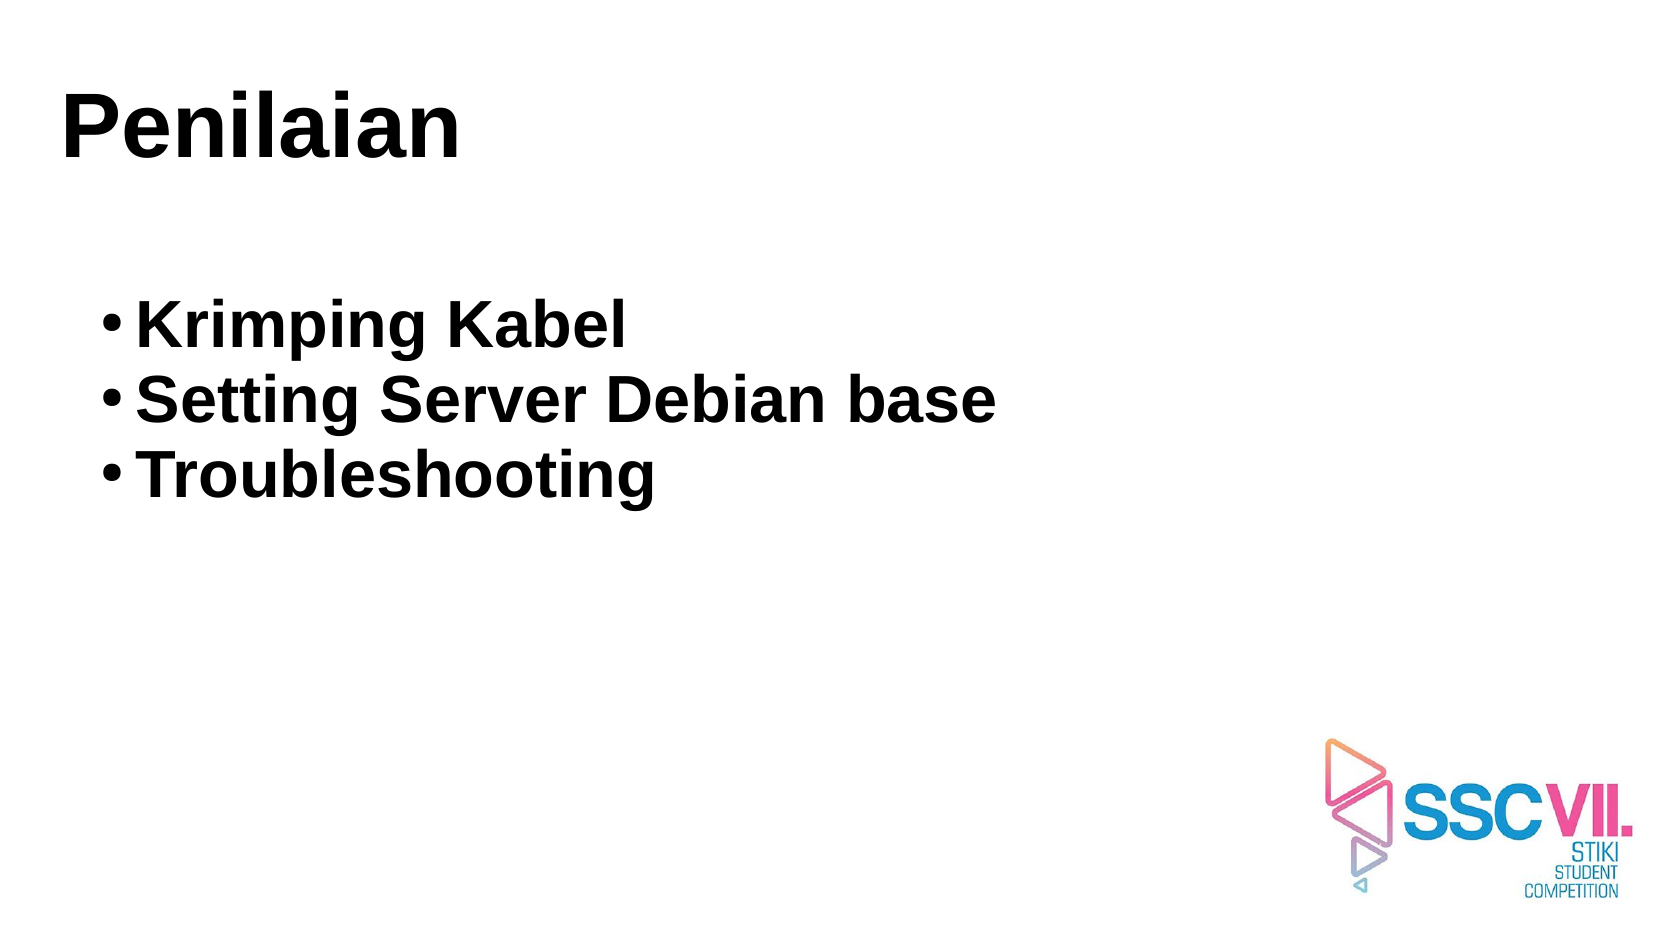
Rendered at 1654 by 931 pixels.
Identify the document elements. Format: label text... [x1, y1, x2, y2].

text_box Krimping Kabel Setting Server Debian base Troubleshooting [85, 280, 1353, 518]
title Penilaian [60, 26, 1441, 226]
picture [1320, 729, 1637, 906]
